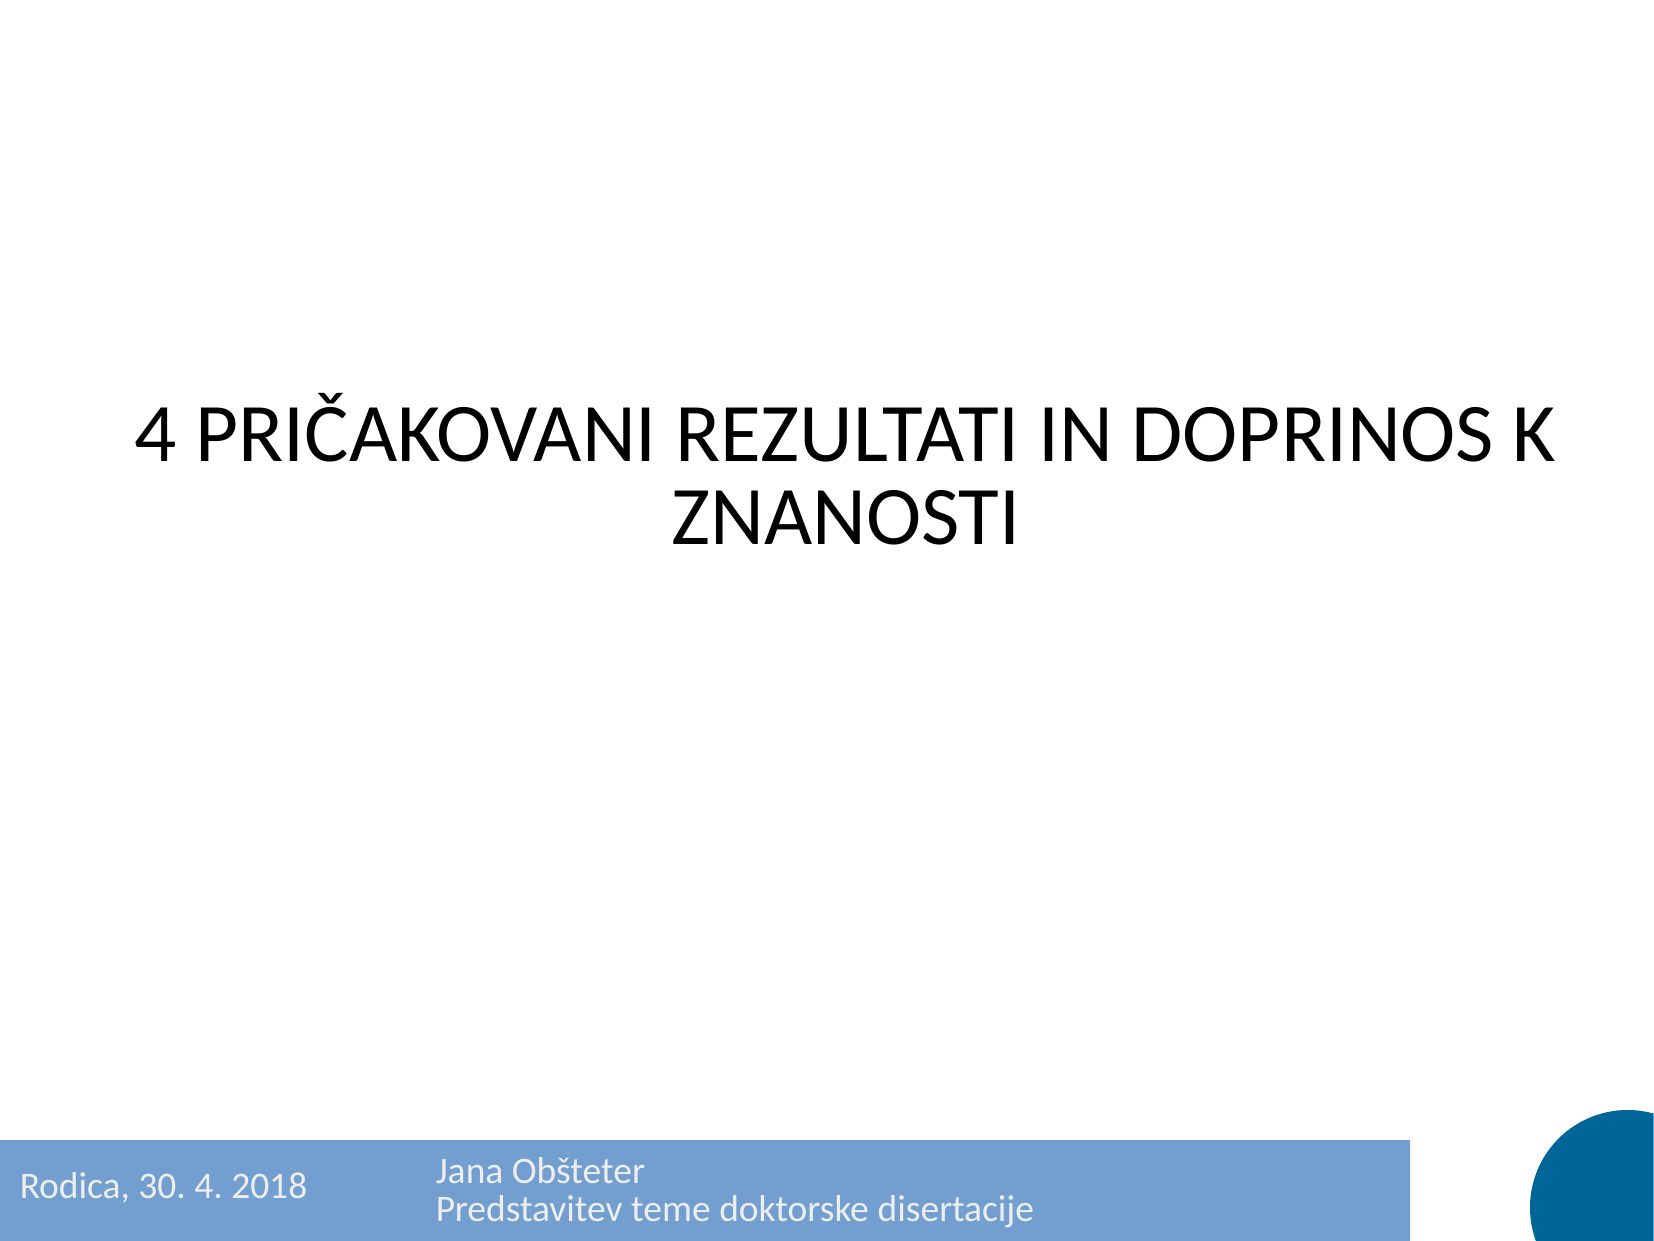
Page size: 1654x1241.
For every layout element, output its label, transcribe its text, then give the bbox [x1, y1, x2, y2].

list 4 PRIČAKOVANI REZULTATI IN DOPRINOS K ZNANOSTI [101, 285, 1591, 1006]
